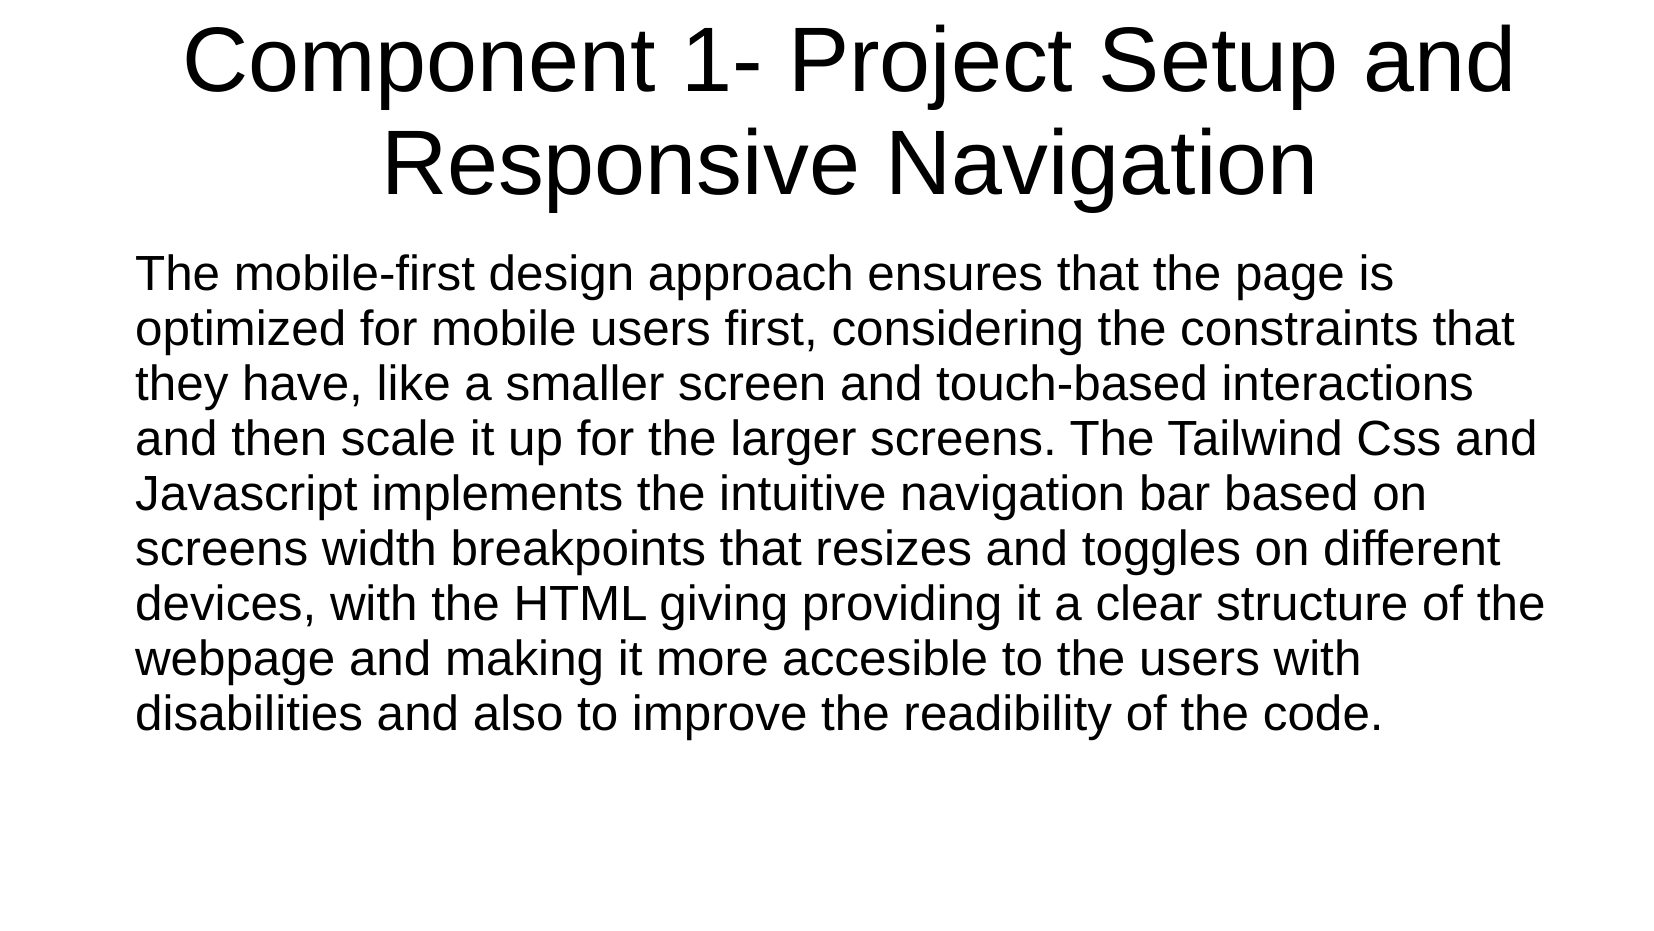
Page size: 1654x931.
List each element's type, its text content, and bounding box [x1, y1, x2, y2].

list The mobile-first design approach ensures that the page is optimized for mobile users first, considering the constraints that they have, like a smaller screen and touch-based interactions and then scale it up for the larger screens. The Tailwind Css and Javascript implements the intuitive navigation bar based on screens width breakpoints that resizes and toggles on different devices, with the HTML giving providing it a clear structure of the webpage and making it more accesible to the users with disabilities and also to improve the readibility of the code. [82, 245, 1571, 786]
title Component 1- Project Setup and Responsive Navigation [106, 8, 1595, 214]
